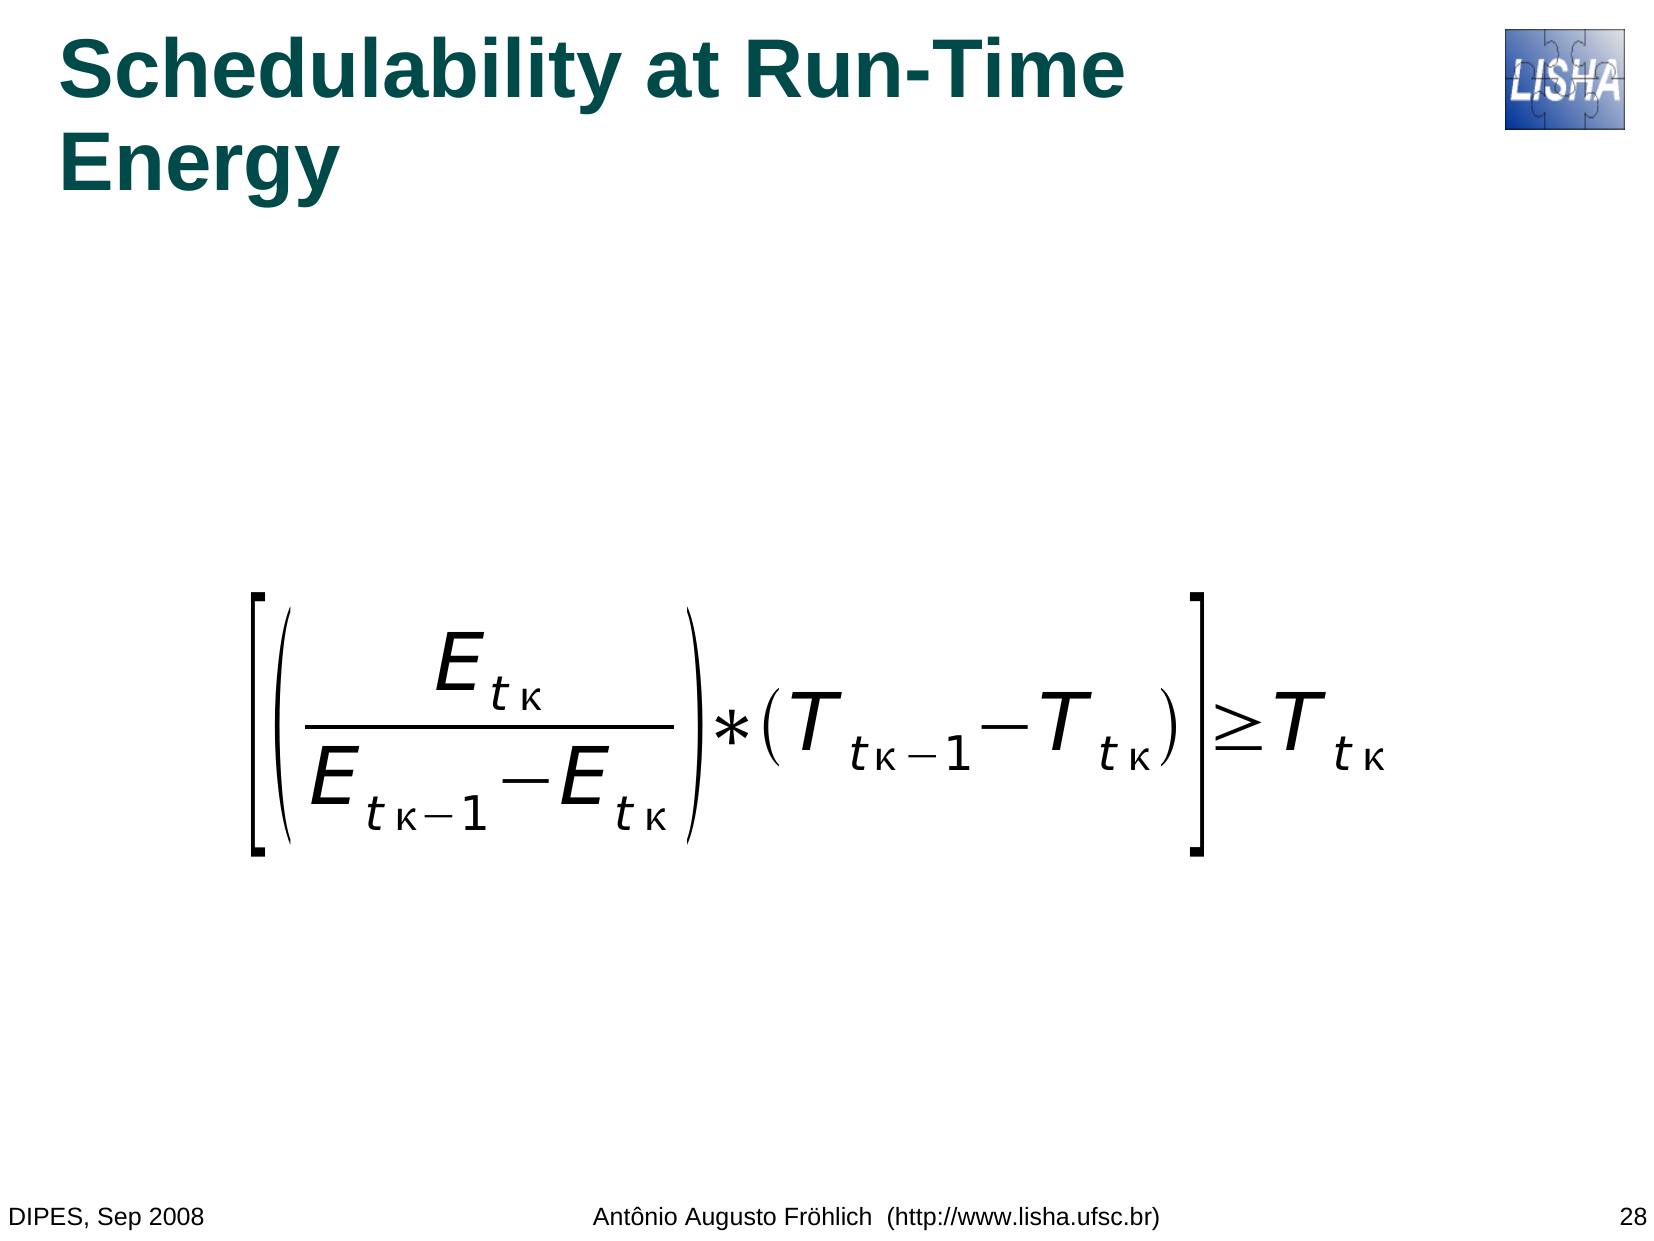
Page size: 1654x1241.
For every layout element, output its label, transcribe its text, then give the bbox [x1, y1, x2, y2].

chart [225, 590, 1407, 863]
title Schedulability at Run-Time Energy [58, 11, 1463, 219]
picture [1505, 29, 1625, 130]
